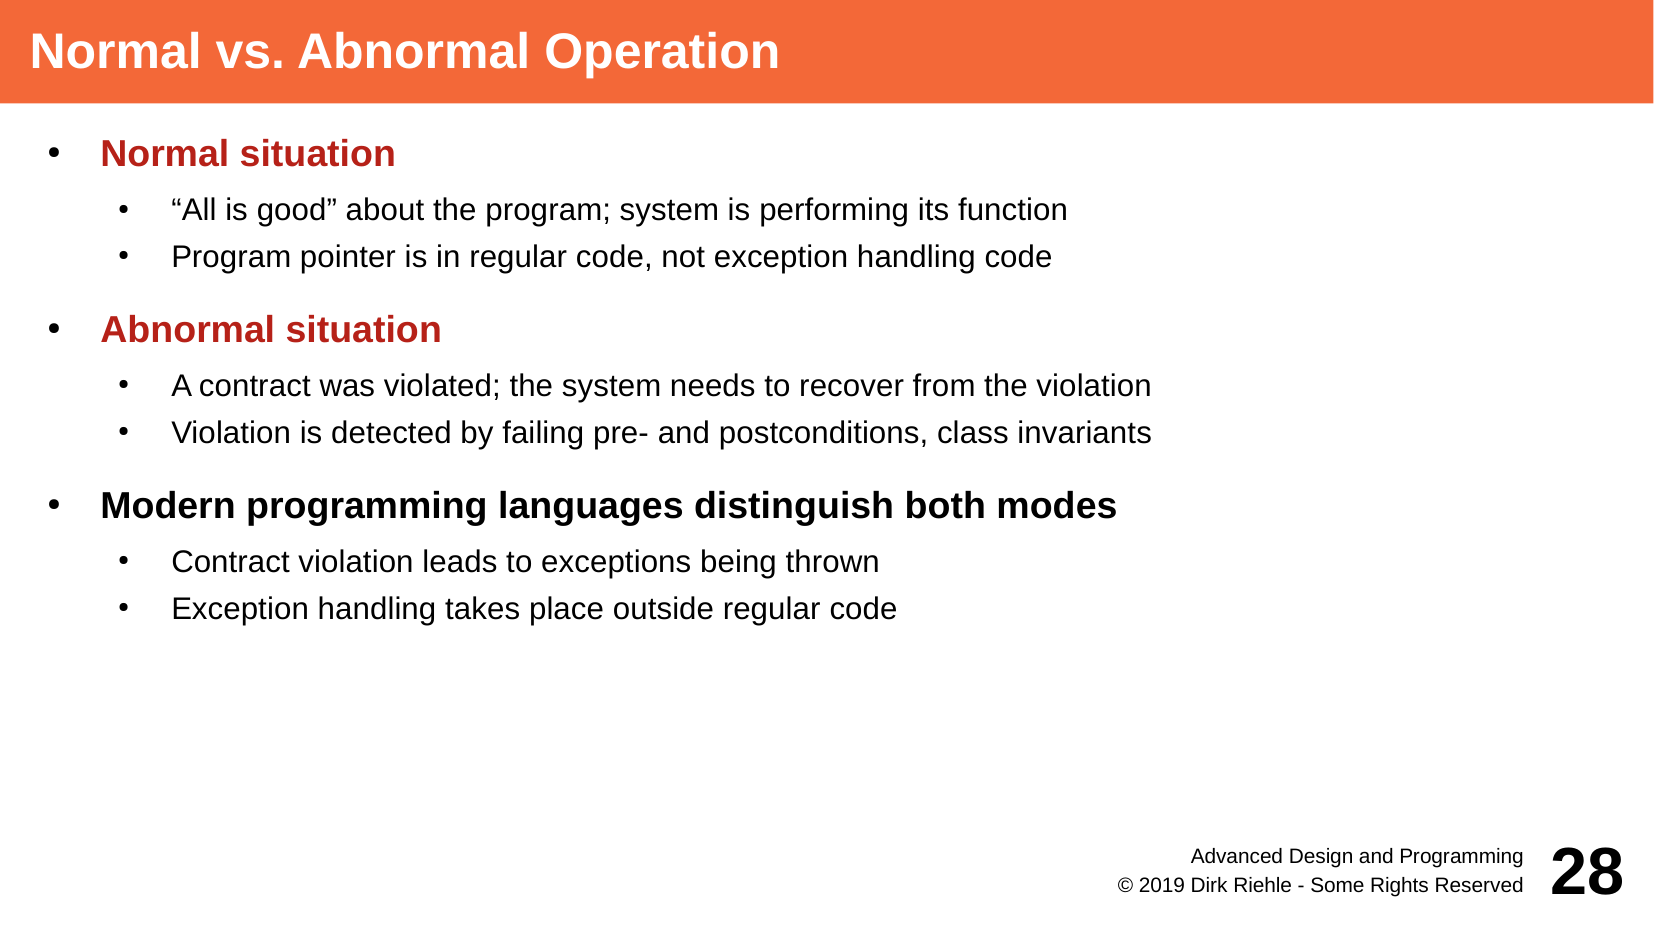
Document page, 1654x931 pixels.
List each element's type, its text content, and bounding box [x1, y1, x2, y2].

title Normal vs. Abnormal Operation [0, 0, 1654, 104]
list Normal situation “All is good” about the program; system is performing its function Program pointer is in regular code, not exception handling code Abnormal situation A contract was violated; the system needs to recover from the violation Violation is detected by failing pre- and postconditions, class invariants Modern programming languages distinguish both modes Contract violation leads to exceptions being thrown Exception handling takes place outside regular code [29, 132, 1625, 813]
